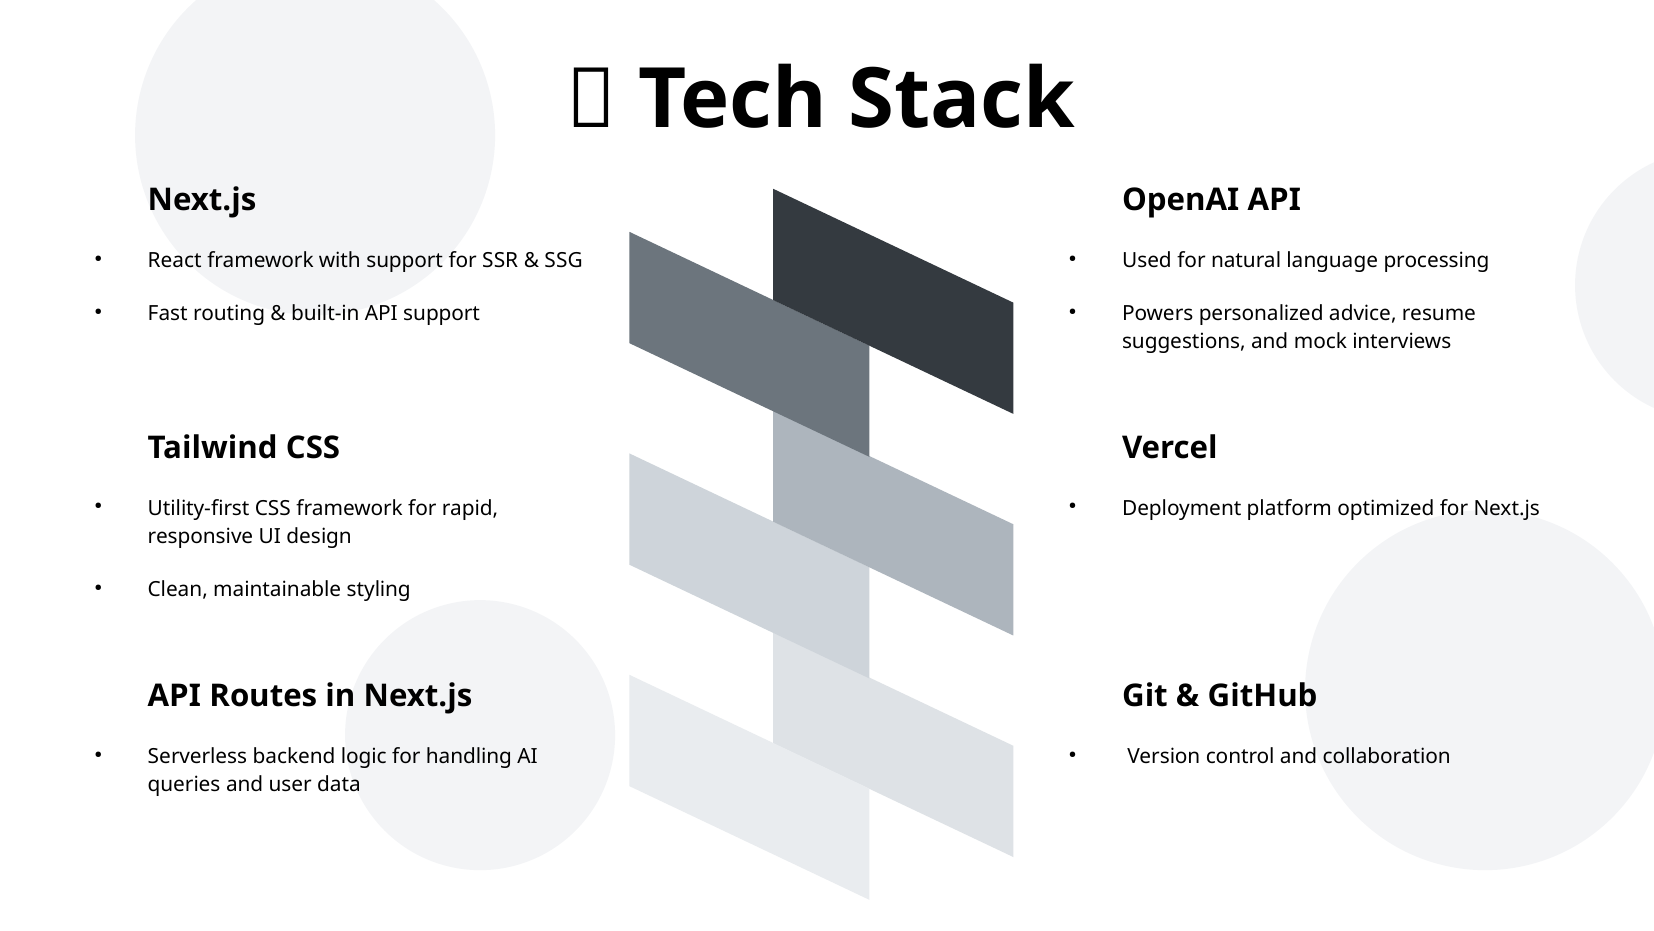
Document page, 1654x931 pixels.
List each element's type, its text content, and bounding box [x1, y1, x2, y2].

list Vercel Deployment platform optimized for Next.js [1051, 425, 1565, 656]
list OpenAI API Used for natural language processing Powers personalized advice, resume suggestions, and mock interviews [1051, 177, 1565, 408]
list Git & GitHub Version control and collaboration [1051, 673, 1565, 904]
list Next.js React framework with support for SSR & SSG Fast routing & built-in API support [76, 177, 591, 408]
list Tailwind CSS Utility-first CSS framework for rapid, responsive UI design Clean, maintainable styling [76, 425, 591, 656]
list API Routes in Next.js Serverless backend logic for handling AI queries and user data [76, 673, 591, 904]
title 🧰 Tech Stack [76, 17, 1565, 173]
